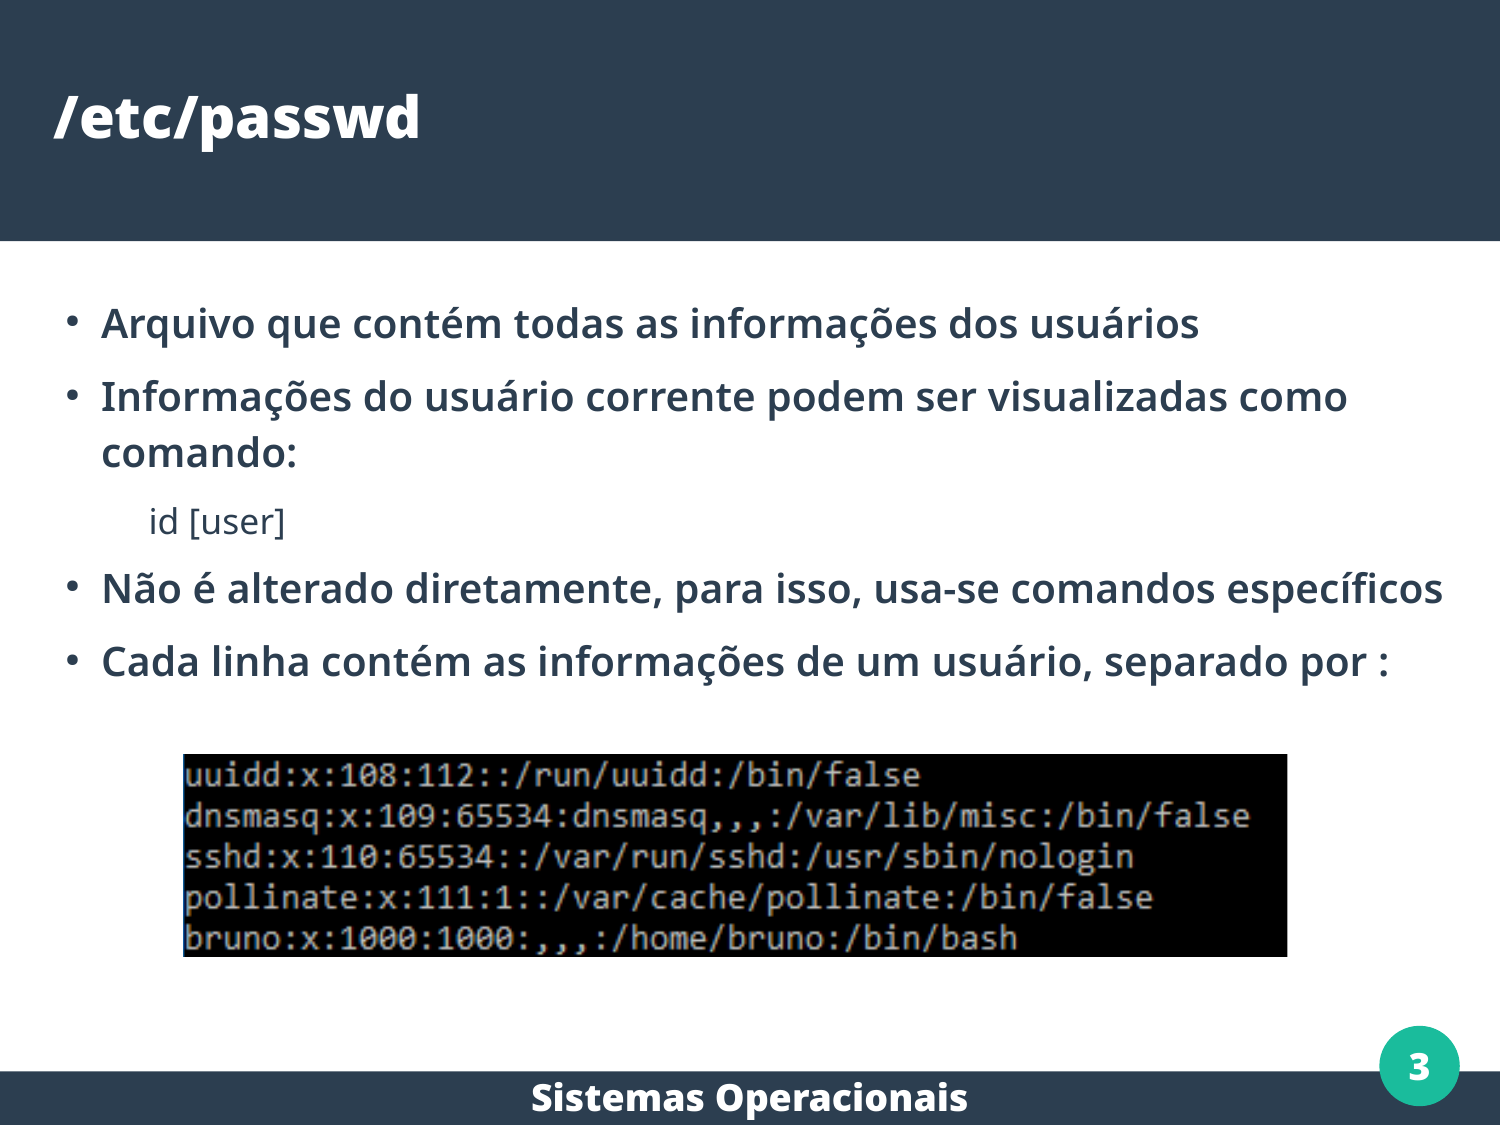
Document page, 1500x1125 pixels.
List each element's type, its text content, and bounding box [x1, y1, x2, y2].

picture [183, 754, 1288, 957]
list Arquivo que contém todas as informações dos usuários Informações do usuário corrente podem ser visualizadas como comando: id [user] Não é alterado diretamente, para isso, usa-se comandos específicos Cada linha contém as informações de um usuário, separado por : [53, 294, 1447, 721]
title /etc/passwd [53, 44, 1447, 188]
